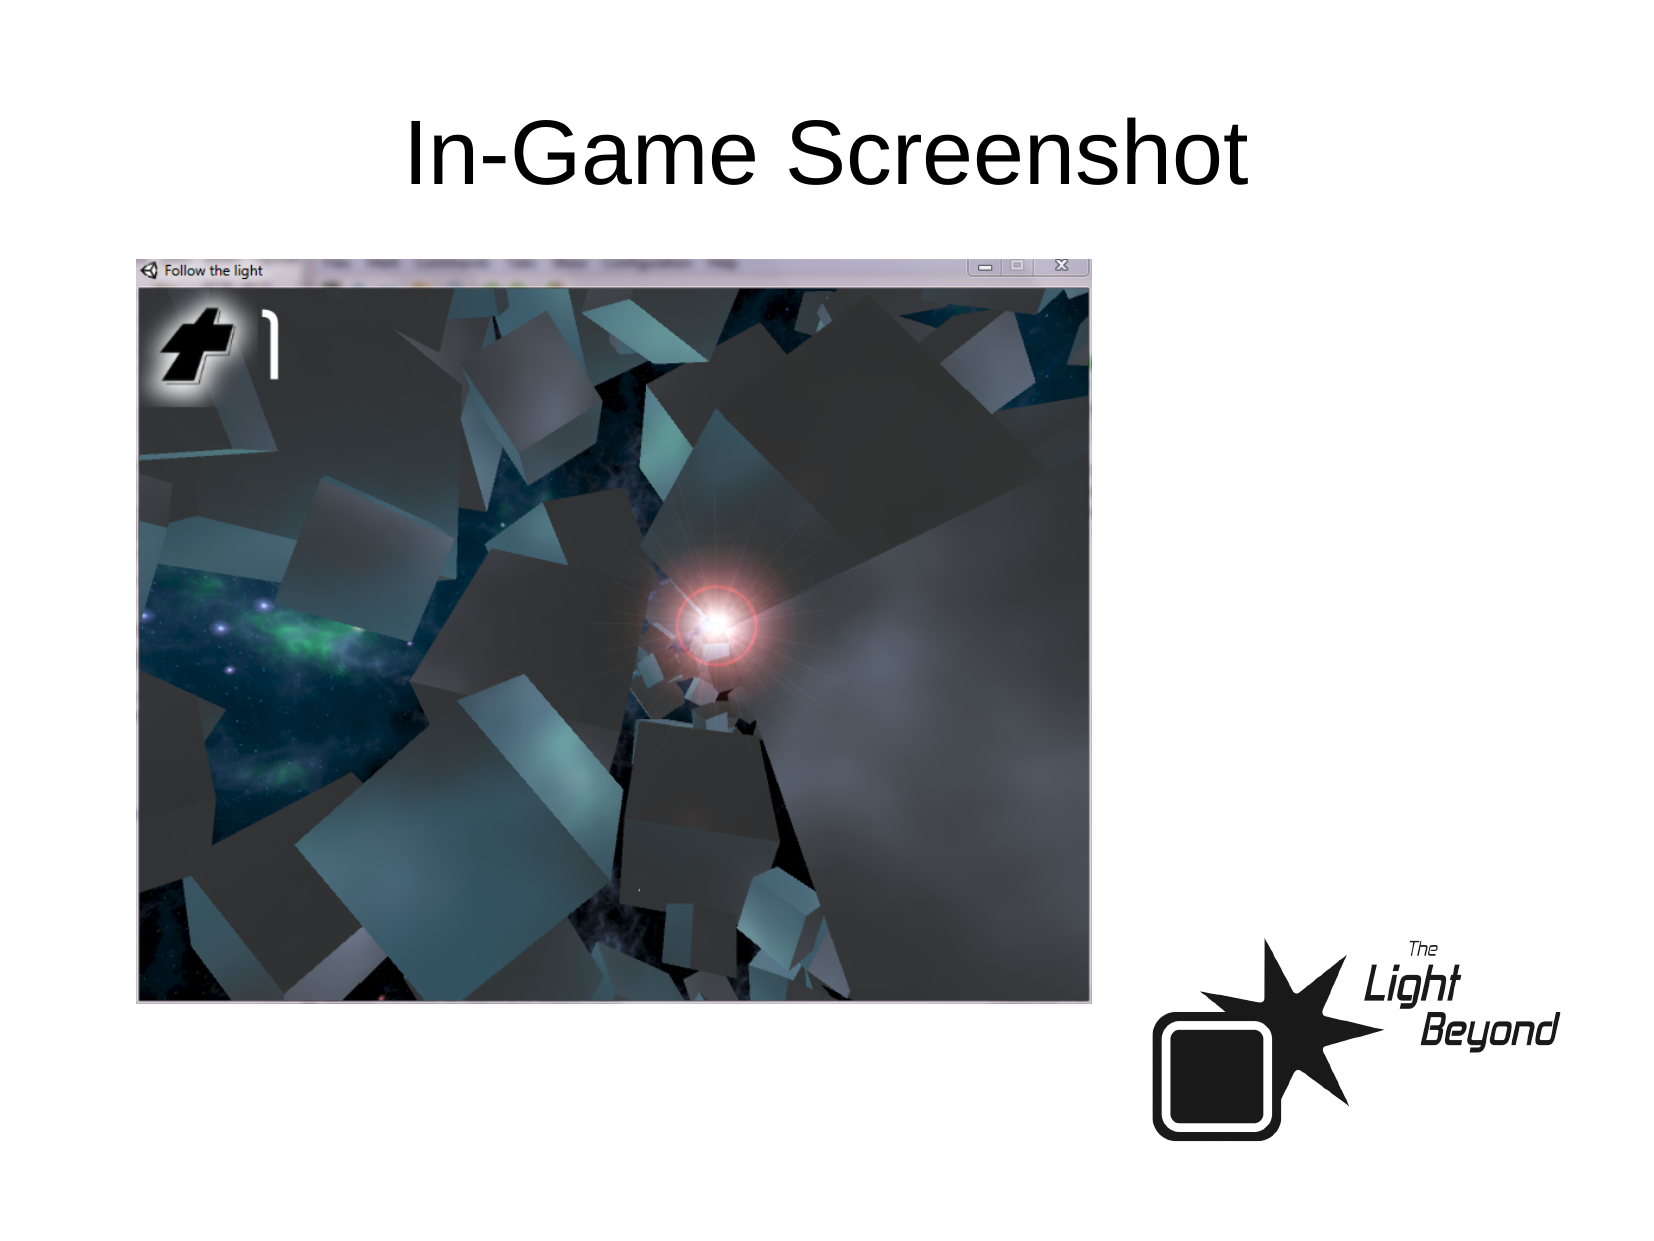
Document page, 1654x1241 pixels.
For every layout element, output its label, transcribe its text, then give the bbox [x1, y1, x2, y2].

title In-Game Screenshot [82, 49, 1571, 257]
picture [136, 259, 1654, 1237]
